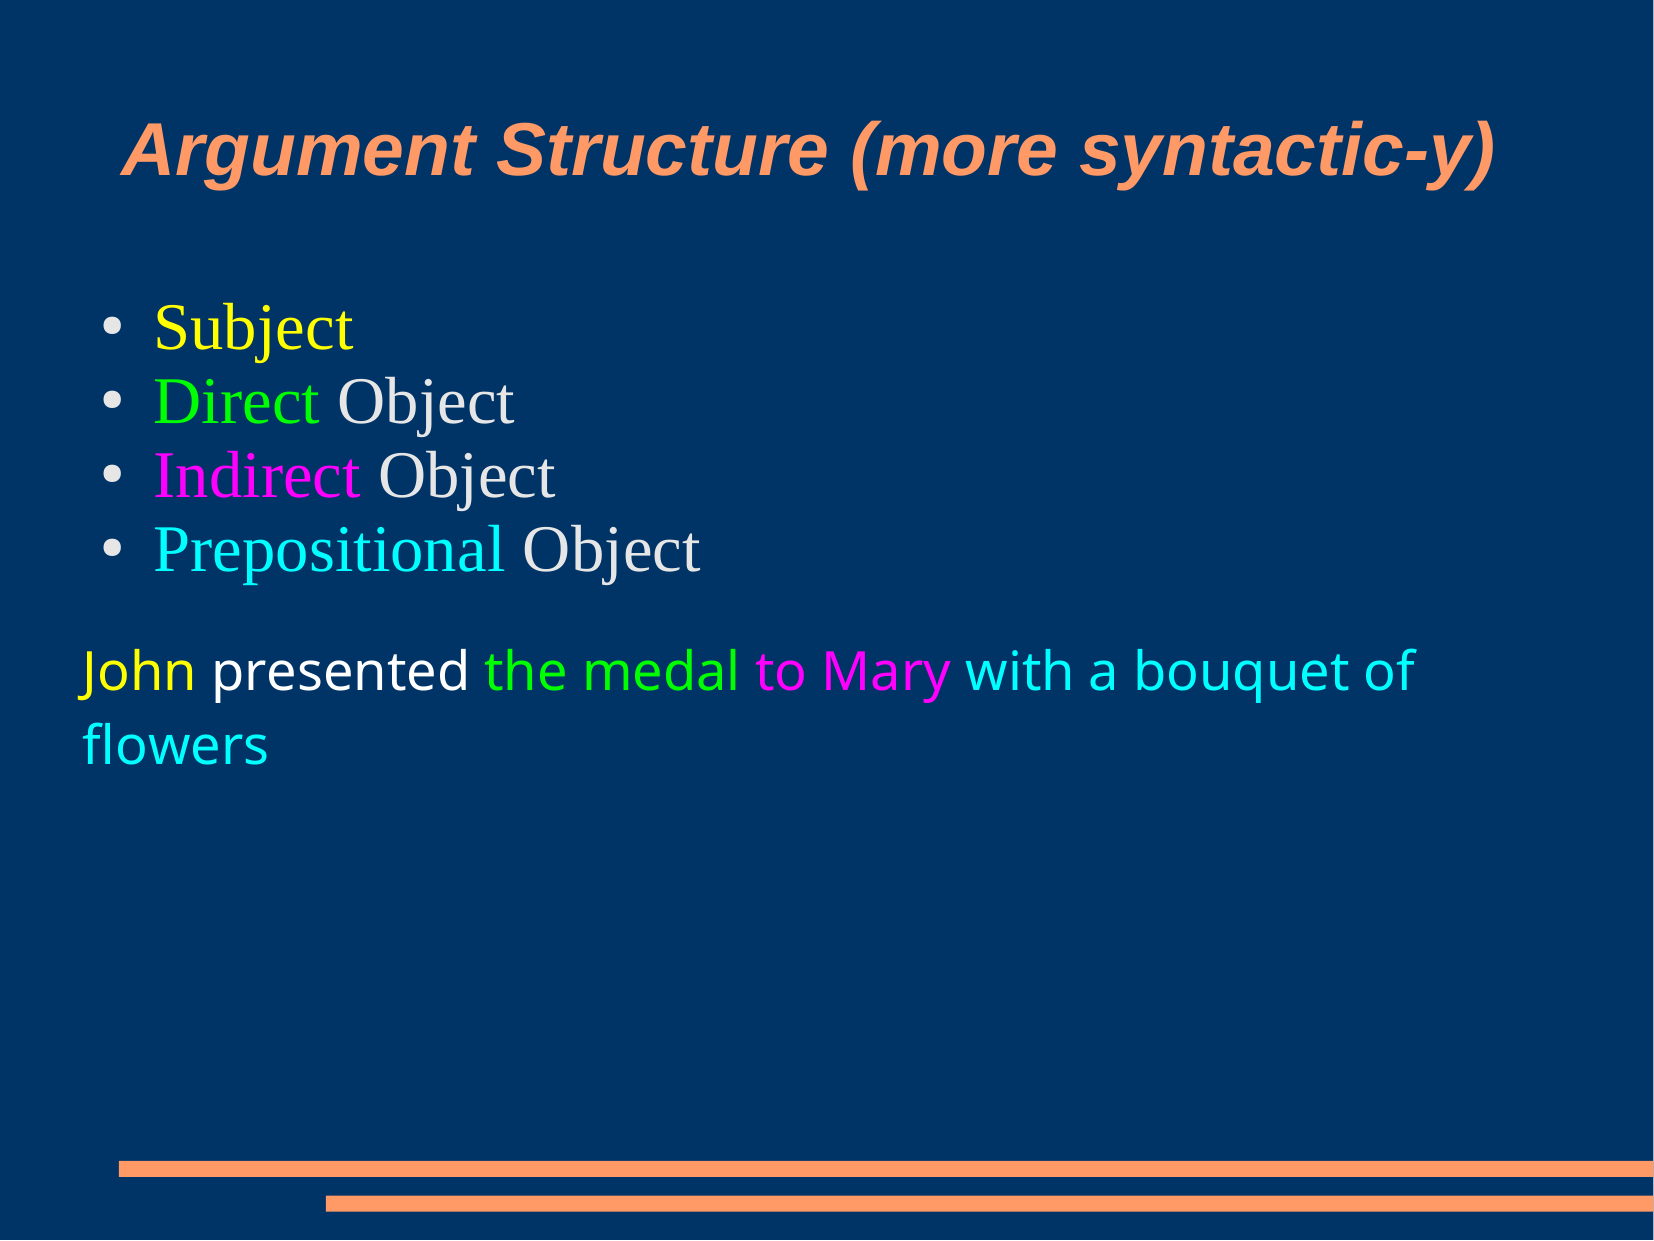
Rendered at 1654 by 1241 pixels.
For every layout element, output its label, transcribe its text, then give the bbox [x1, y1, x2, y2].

list Subject Direct Object Indirect Object Prepositional Object John presented the medal to Mary with a bouquet of flowers [82, 290, 1571, 1094]
title Argument Structure (more syntactic-y) [121, 46, 1534, 254]
